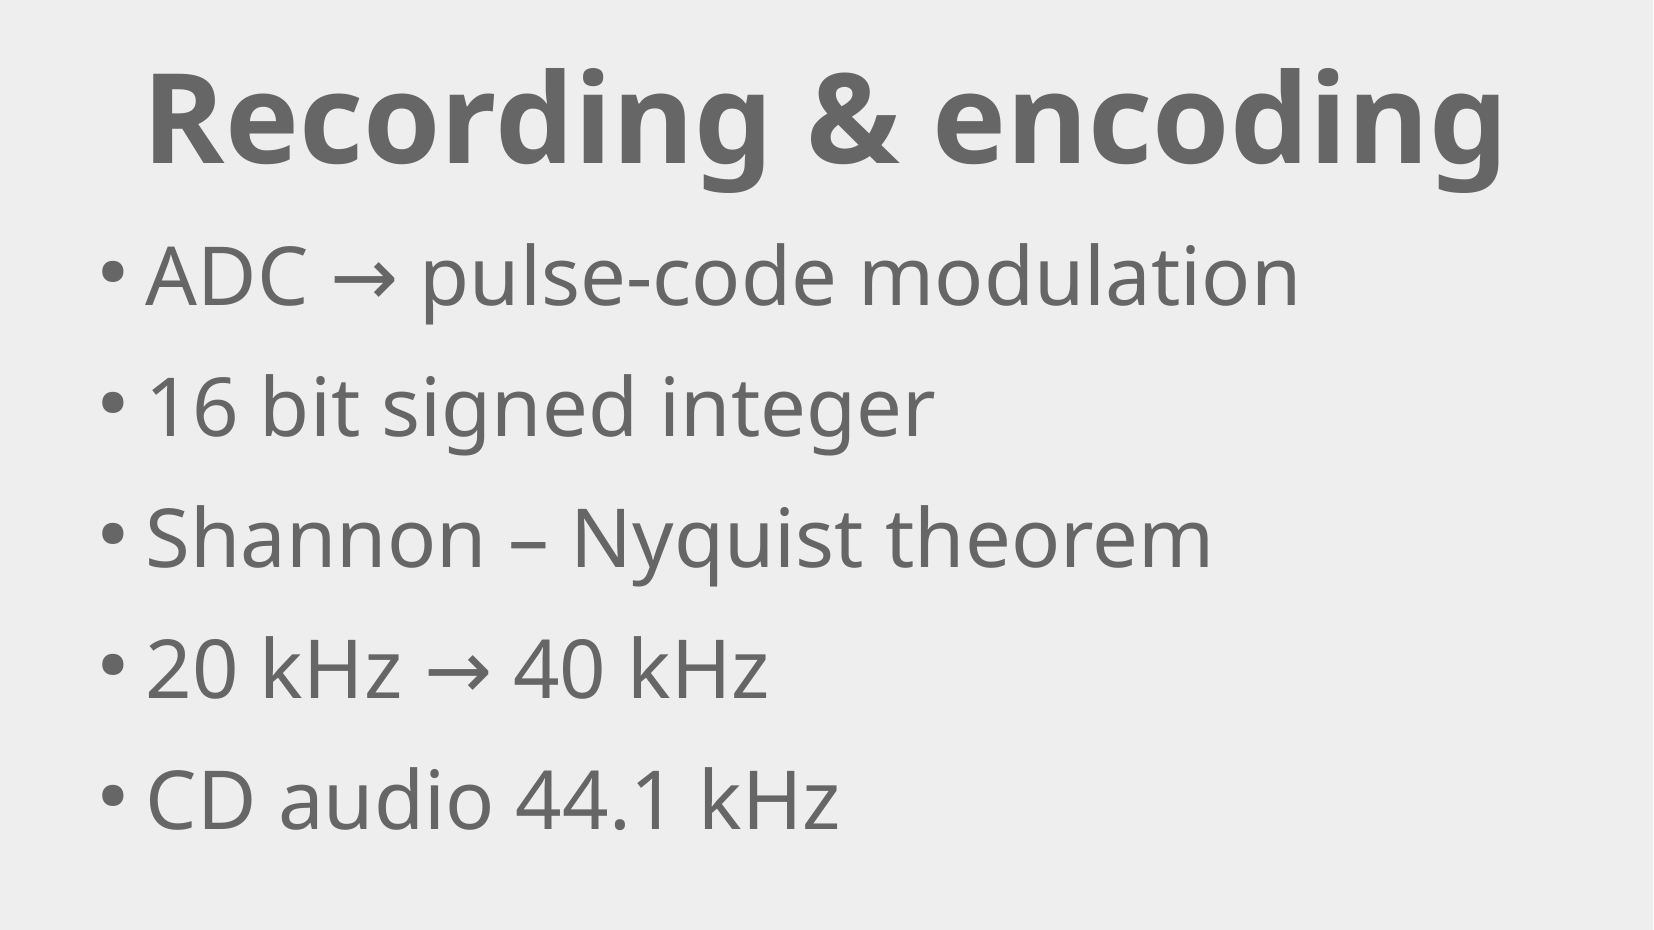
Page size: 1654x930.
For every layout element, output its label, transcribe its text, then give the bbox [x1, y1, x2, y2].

list ADC → pulse-code modulation 16 bit signed integer Shannon – Nyquist theorem 20 kHz → 40 kHz CD audio 44.1 kHz [82, 217, 1571, 856]
title Recording & encoding [82, 36, 1571, 193]
